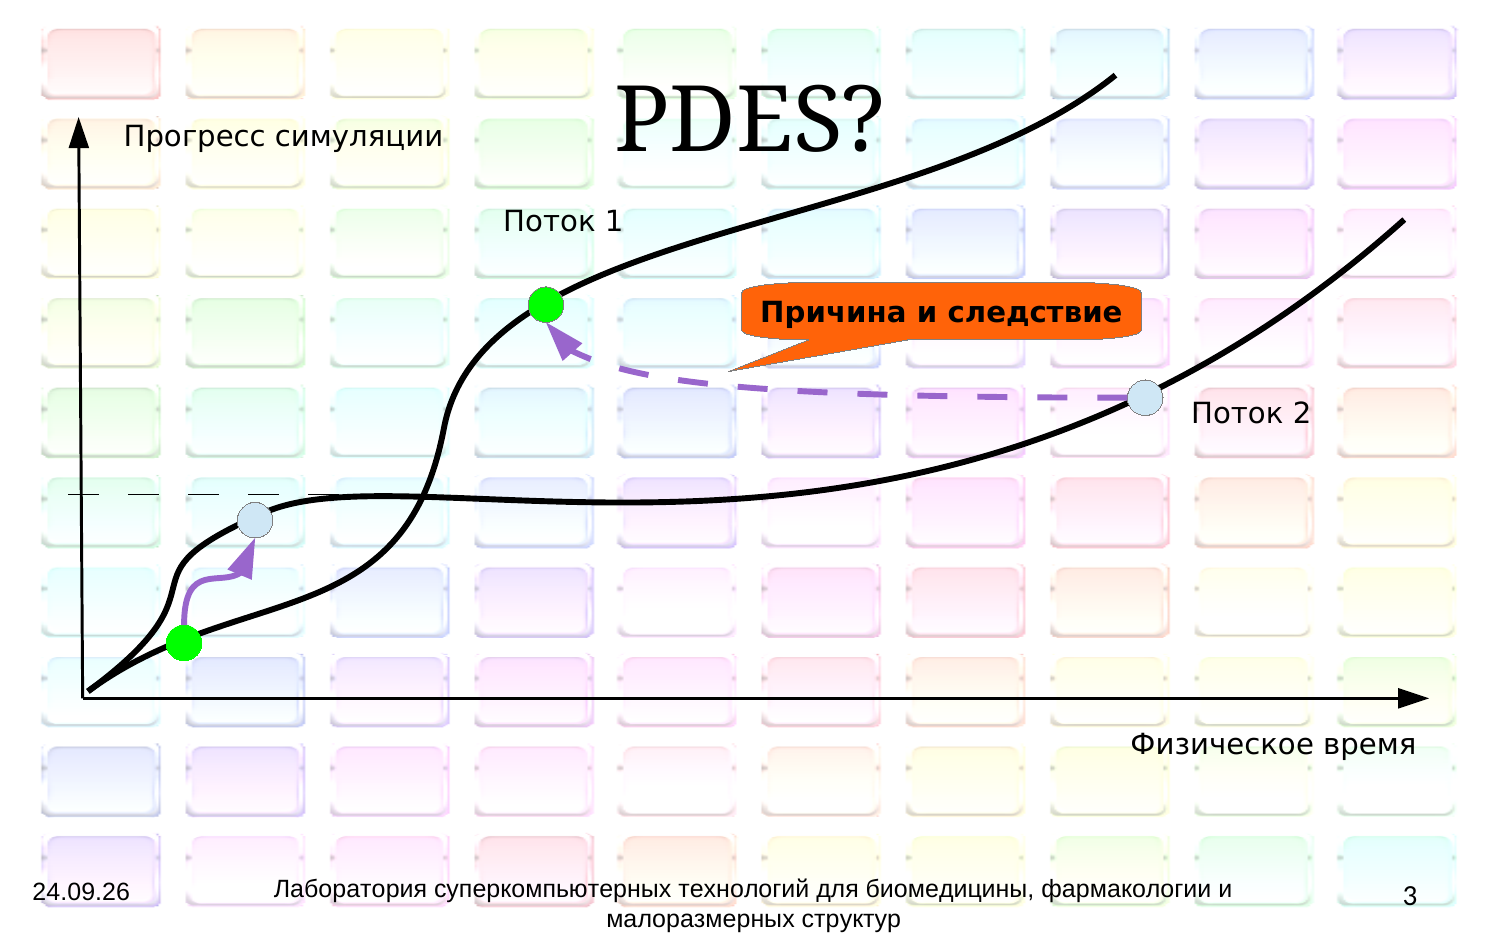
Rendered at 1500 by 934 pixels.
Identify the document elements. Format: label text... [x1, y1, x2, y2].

text_box Физическое время [1114, 716, 1435, 770]
text_box [528, 286, 564, 323]
picture [0, 0, 1500, 934]
text_box Поток 1 [486, 193, 640, 247]
text_box [237, 502, 273, 538]
title PDES? [75, 37, 1426, 193]
text_box 12.11.12 [17, 868, 184, 918]
text_box [166, 625, 202, 661]
text_box Лаборатория суперкомпьютерных технологий для биомедицины, фармакологии и малоразмерных структур [171, 864, 1338, 915]
text_box Поток 2 [1174, 385, 1328, 439]
text_box [1127, 379, 1164, 416]
text_box Прогресс симуляции [107, 108, 461, 161]
text_box Причина и следствие [728, 282, 1142, 372]
text_box <number> [1387, 868, 1473, 918]
